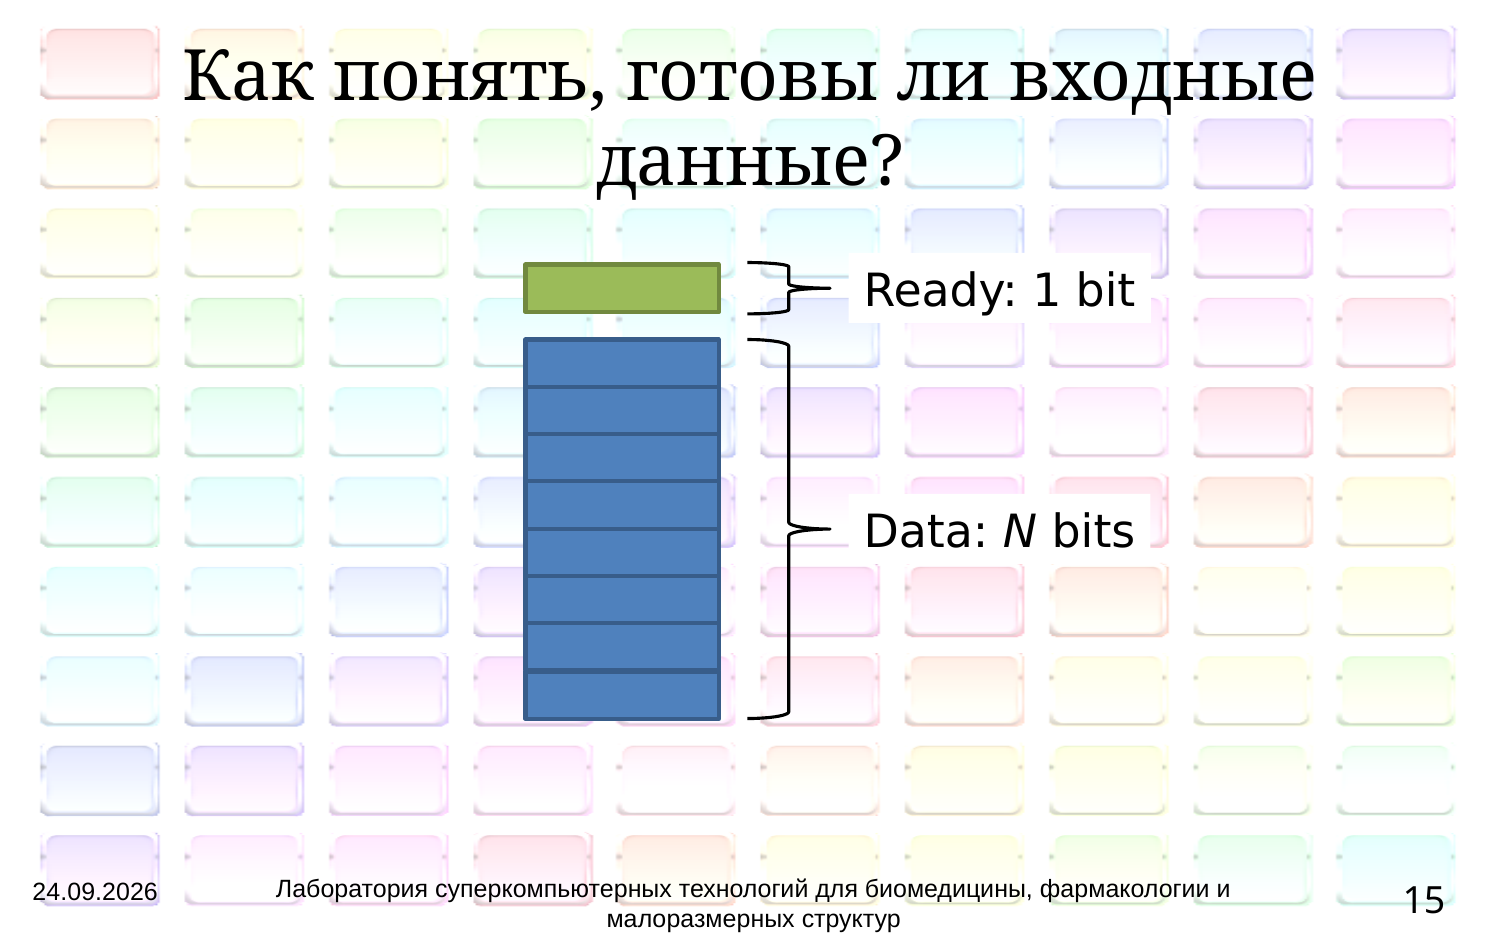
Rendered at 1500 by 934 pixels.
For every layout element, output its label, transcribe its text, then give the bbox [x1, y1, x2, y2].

text_box <number> [1387, 868, 1473, 918]
text_box Data: N bits [848, 493, 1151, 564]
title Как понять, готовы ли входные данные? [75, 65, 1426, 166]
text_box [526, 265, 719, 312]
text_box Лаборатория суперкомпьютерных технологий для биомедицины, фармакологии и малоразмерных структур [171, 864, 1338, 915]
text_box 18.11.2012 [17, 868, 184, 918]
text_box [526, 671, 719, 719]
text_box Ready: 1 bit [848, 252, 1151, 323]
text_box [526, 340, 719, 670]
picture [0, 0, 1500, 933]
